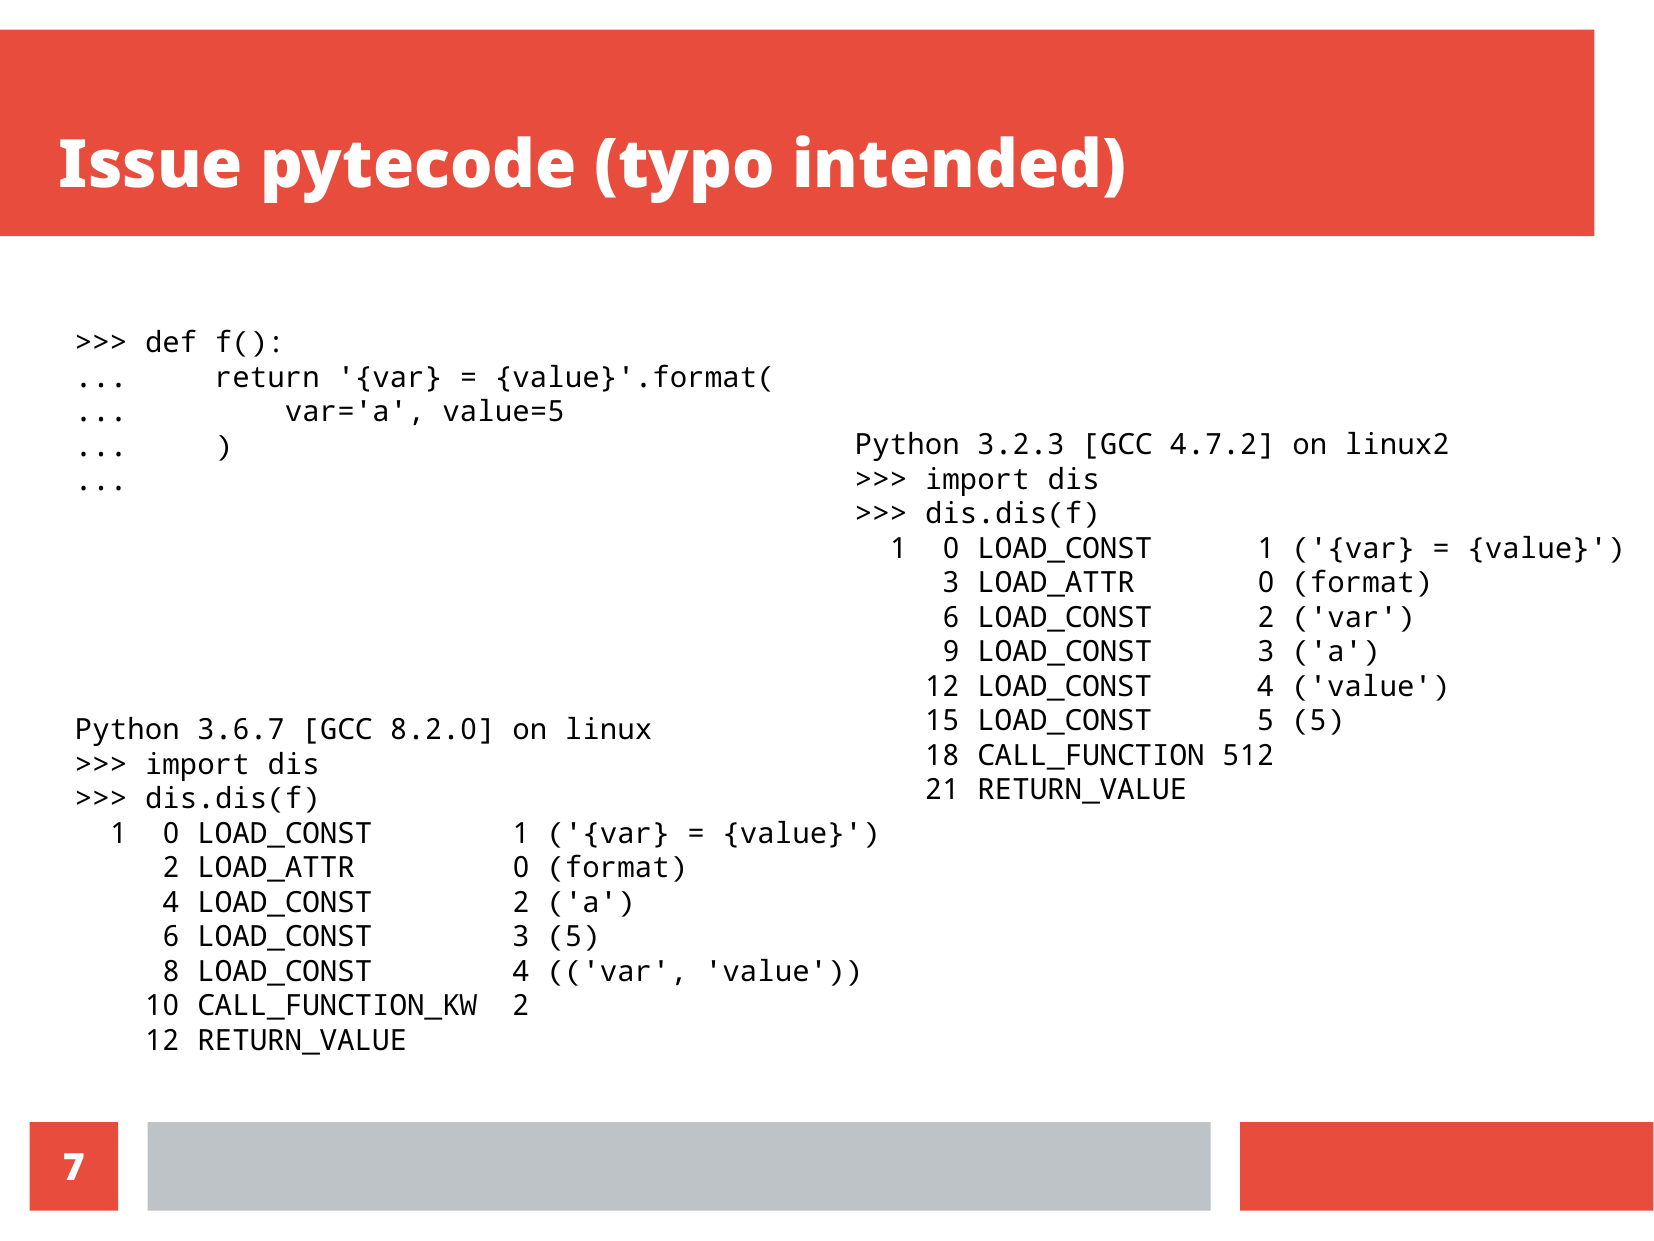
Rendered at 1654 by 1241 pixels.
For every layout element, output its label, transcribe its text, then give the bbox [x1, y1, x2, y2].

text_box Python 3.6.7 [GCC 8.2.0] on linux >>> import dis >>> dis.dis(f) 1 0 LOAD_CONST 1 ('{var} = {value}') 2 LOAD_ATTR 0 (format) 4 LOAD_CONST 2 ('a') 6 LOAD_CONST 3 (5) 8 LOAD_CONST 4 (('var', 'value')) 10 CALL_FUNCTION_KW 2 12 RETURN_VALUE [60, 705, 946, 1081]
text_box >>> def f(): ... return '{var} = {value}'.format( ... var='a', value=5 ... ) ... [60, 318, 1111, 541]
text_box Python 3.2.3 [GCC 4.7.2] on linux2 >>> import dis >>> dis.dis(f) 1 0 LOAD_CONST 1 ('{var} = {value}') 3 LOAD_ATTR 0 (format) 6 LOAD_CONST 2 ('var') 9 LOAD_CONST 3 ('a') 12 LOAD_CONST 4 ('value') 15 LOAD_CONST 5 (5) 18 CALL_FUNCTION 512 21 RETURN_VALUE [840, 420, 1654, 826]
title Issue pytecode (typo intended) [59, 59, 1595, 207]
